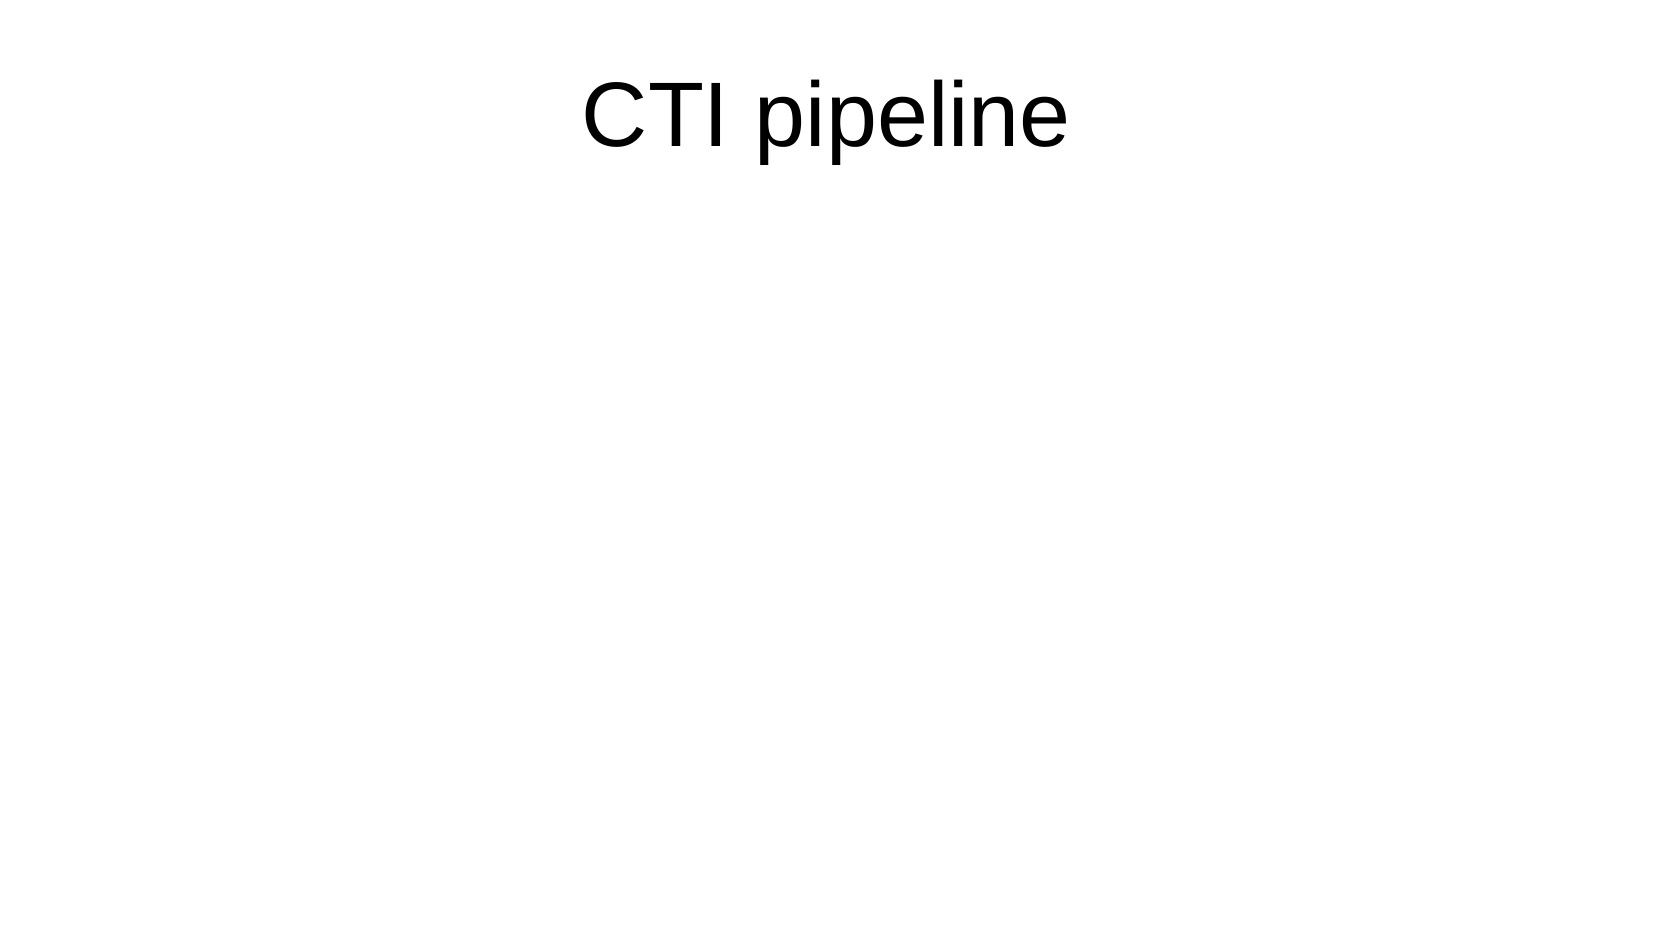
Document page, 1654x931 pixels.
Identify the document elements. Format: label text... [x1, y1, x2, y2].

title CTI pipeline [82, 37, 1571, 193]
